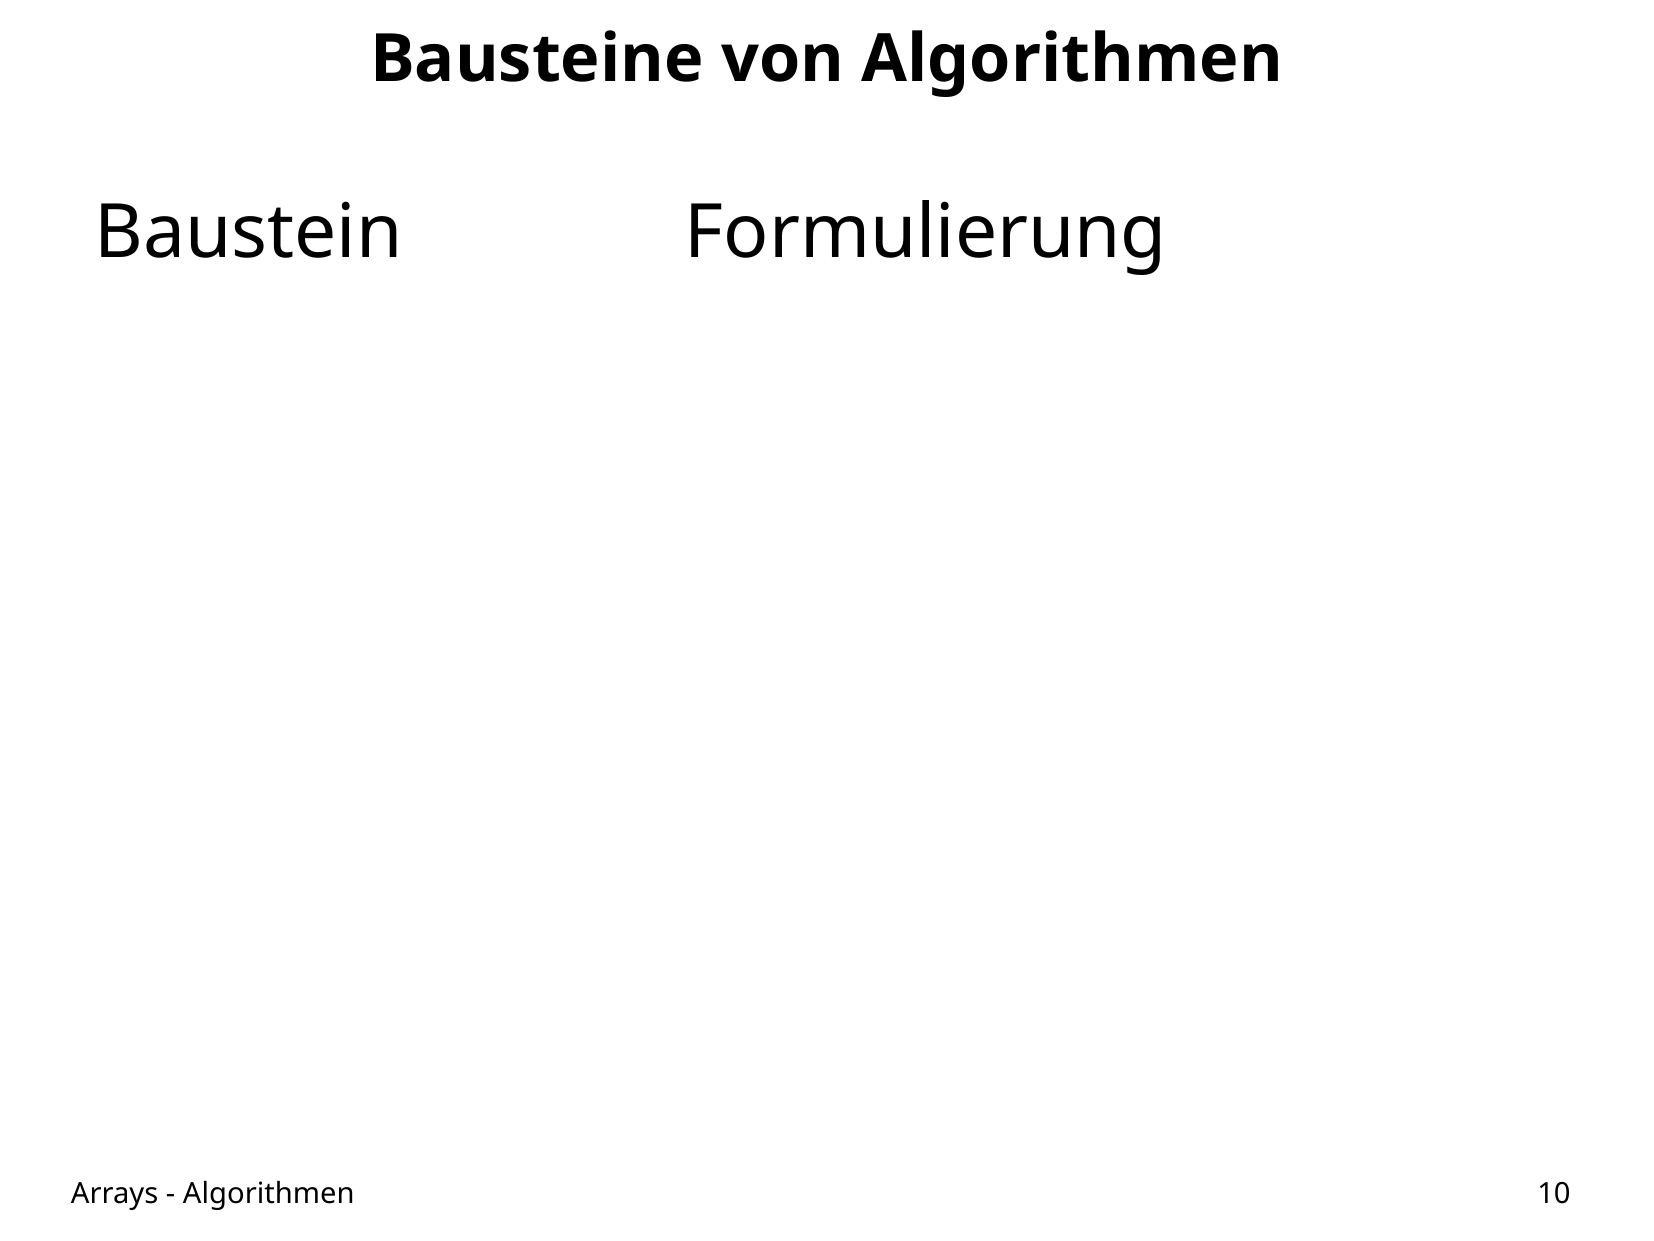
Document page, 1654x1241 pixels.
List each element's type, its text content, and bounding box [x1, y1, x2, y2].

list Baustein Formulierung [94, 177, 1607, 1146]
title Bausteine von Algorithmen [0, 5, 1654, 107]
